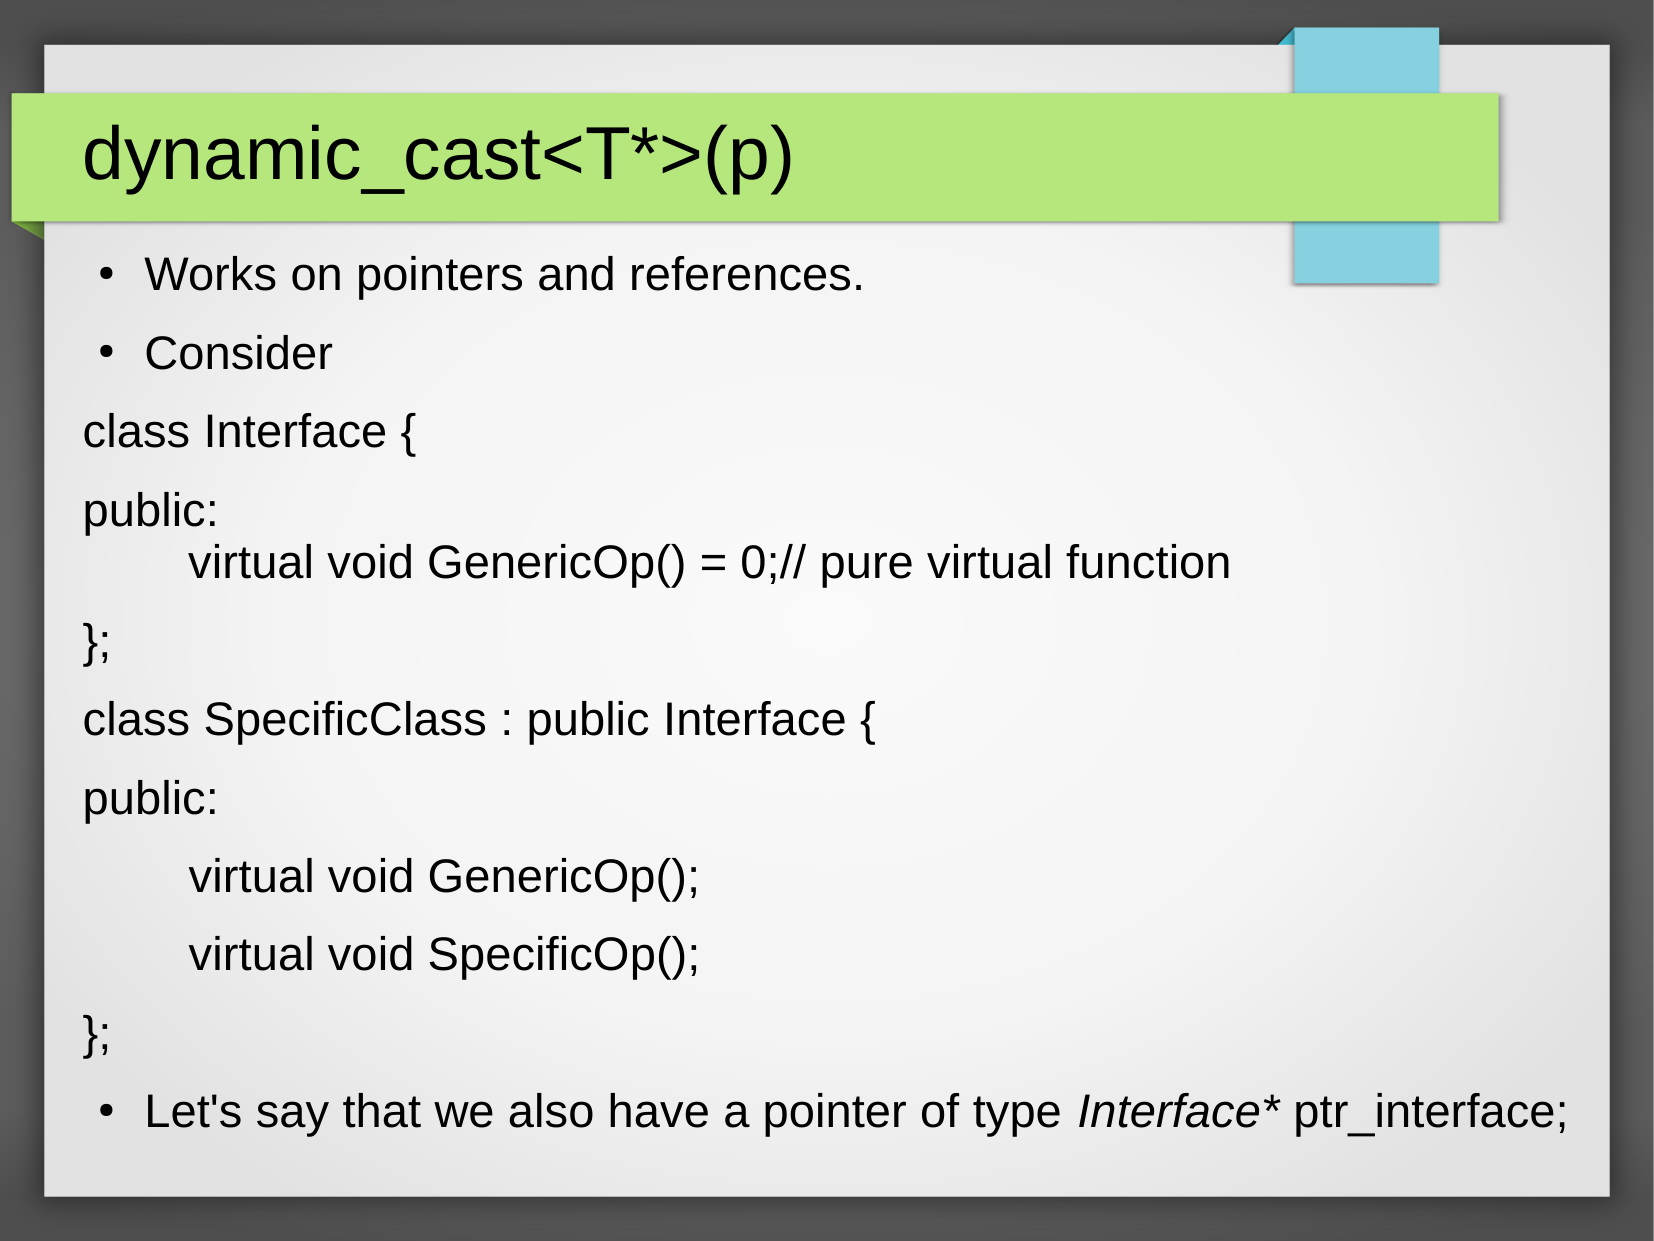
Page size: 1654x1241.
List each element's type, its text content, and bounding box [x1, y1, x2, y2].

title dynamic_cast<T*>(p) [82, 94, 1264, 213]
picture [0, 0, 1654, 1241]
list Works on pointers and references. Consider class Interface { public: virtual void GenericOp() = 0;// pure virtual function }; class SpecificClass : public Interface { public: virtual void GenericOp(); virtual void SpecificOp(); }; Let's say that we also have a pointer of type Interface* ptr_interface; [82, 248, 1571, 1170]
